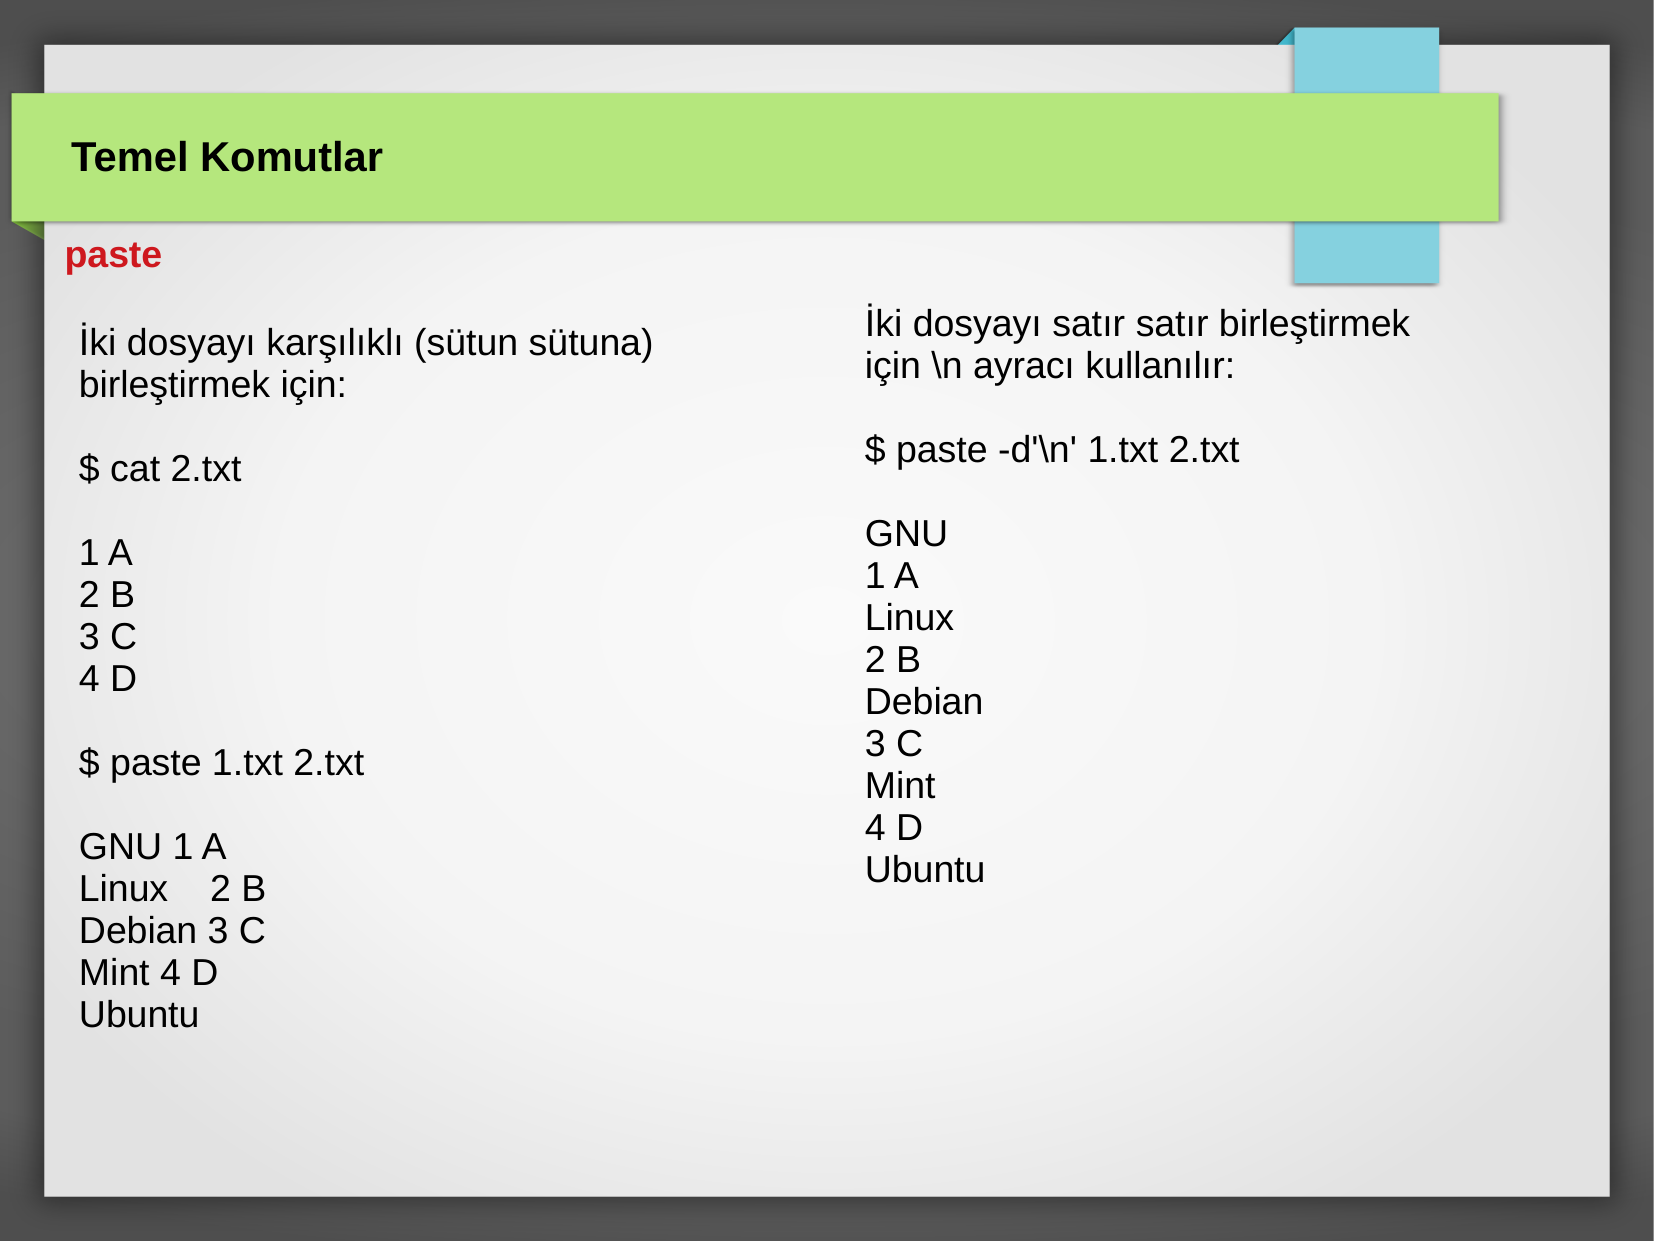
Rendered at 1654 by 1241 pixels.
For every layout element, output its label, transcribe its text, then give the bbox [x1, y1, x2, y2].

picture [0, 0, 1654, 1241]
text_box İki dosyayı karşılıklı (sütun sütuna) birleştirmek için: $ cat 2.txt 1 A 2 B 3 C 4 D $ paste 1.txt 2.txt GNU 1 A Linux 2 B Debian 3 C Mint 4 D Ubuntu [64, 314, 702, 1211]
text_box paste [49, 226, 178, 284]
text_box Temel Komutlar [56, 126, 426, 207]
text_box İki dosyayı satır satır birleştirmek için \n ayracı kullanılır: $ paste -d'\n' 1.txt 2.txt GNU 1 A Linux 2 B Debian 3 C Mint 4 D Ubuntu [850, 295, 1489, 934]
